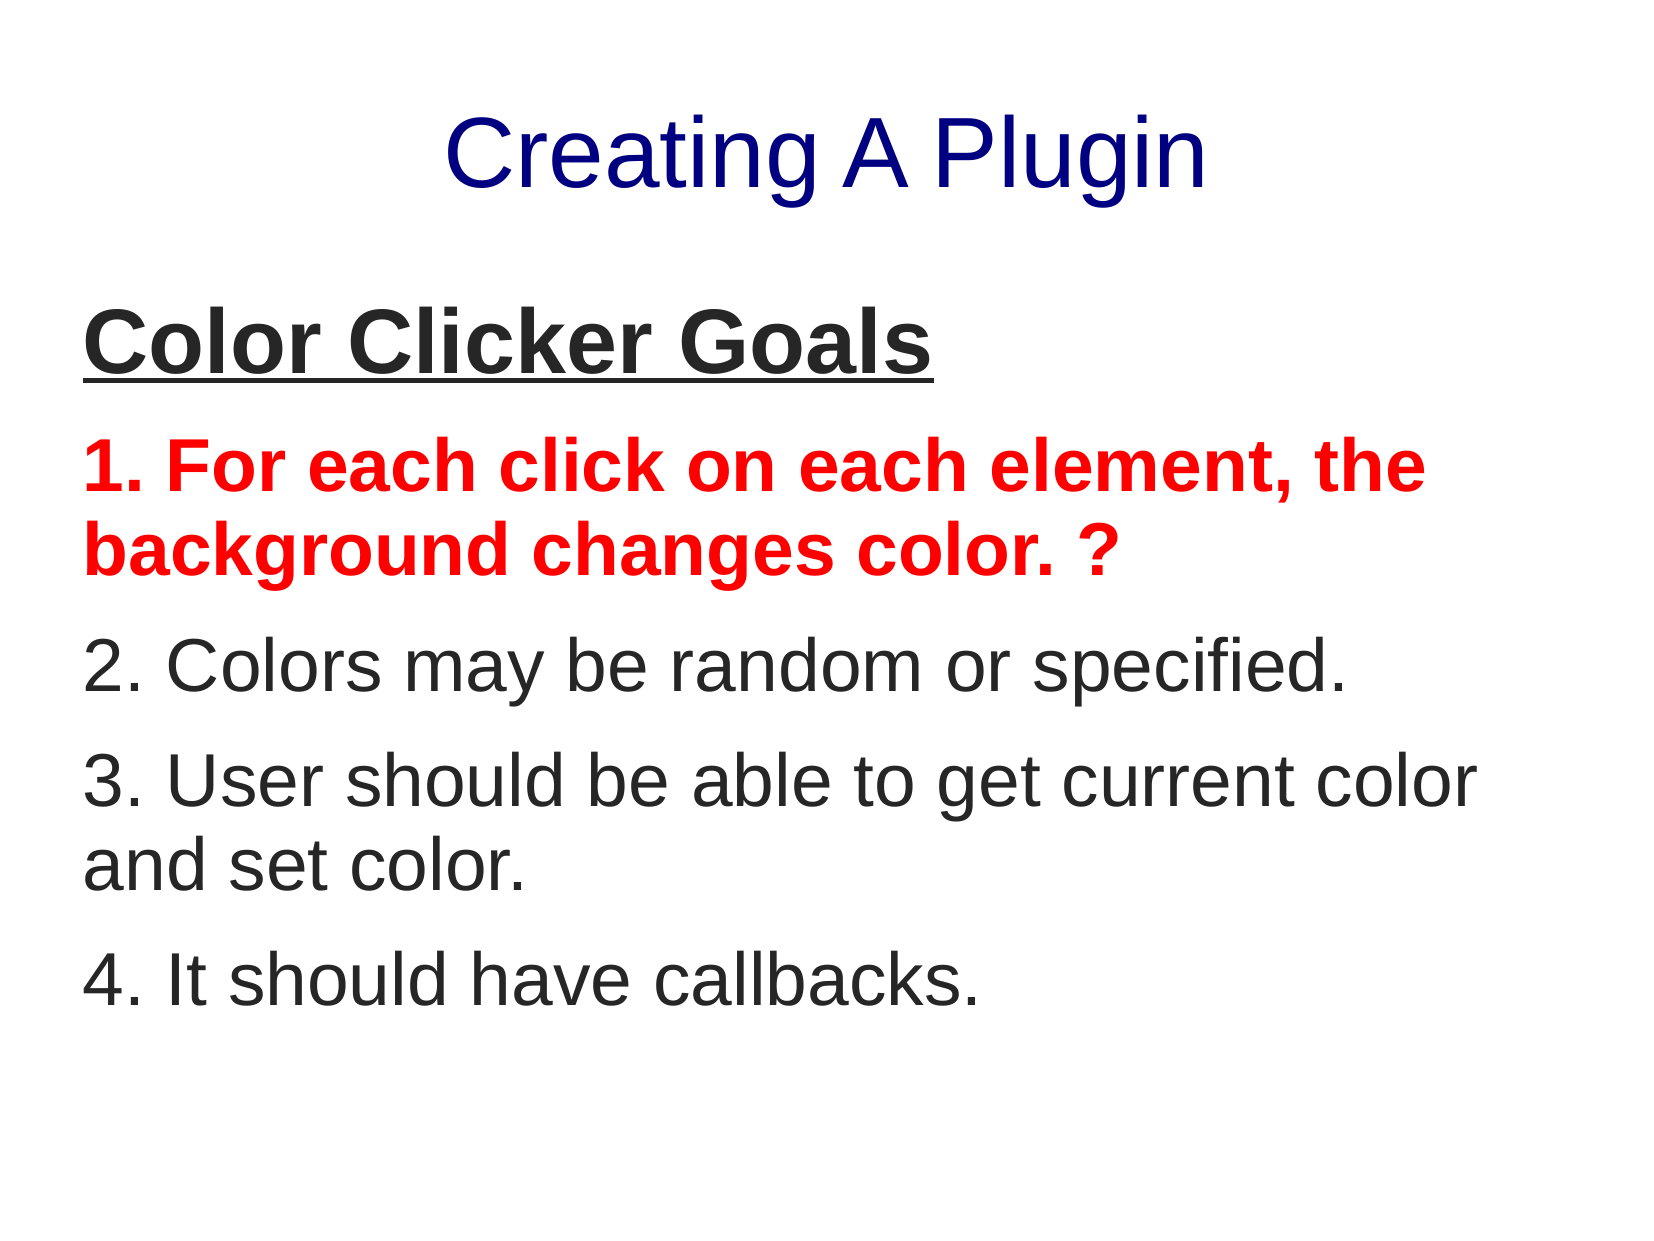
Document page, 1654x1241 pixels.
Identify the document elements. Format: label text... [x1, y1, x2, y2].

list Color Clicker Goals 1. For each click on each element, the background changes color. ? 2. Colors may be random or specified. 3. User should be able to get current color and set color. 4. It should have callbacks. [82, 290, 1571, 1109]
title Creating A Plugin [82, 49, 1571, 257]
